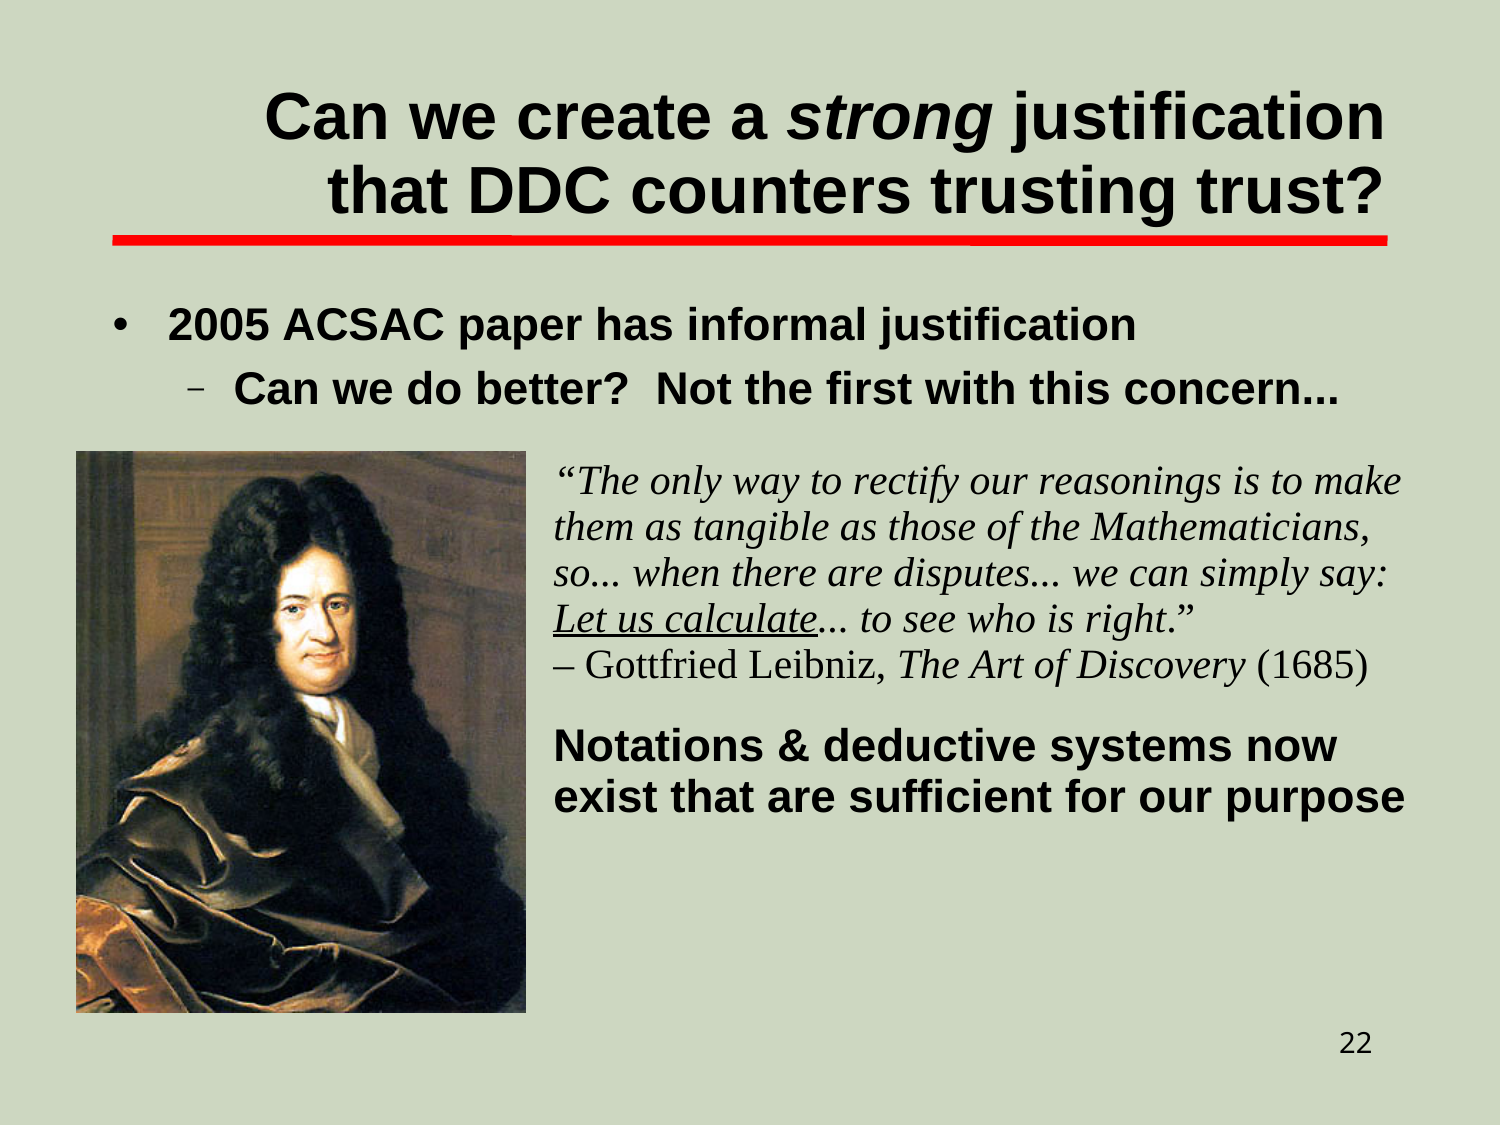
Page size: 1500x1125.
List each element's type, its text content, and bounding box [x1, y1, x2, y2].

list 2005 ACSAC paper has informal justification Can we do better? Not the first with this concern... [112, 299, 1387, 451]
text_box Notations & deductive systems now exist that are sufficient for our purpose [538, 713, 1439, 830]
title Can we create a strong justification that DDC counters trusting trust? [124, 80, 1387, 229]
text_box “The only way to rectify our reasonings is to make them as tangible as those of the Mathematicians, so... when there are disputes... we can simply say: Let us calculate... to see who is right.” – Gottfried Leibniz, The Art of Discovery (1685) [538, 450, 1439, 695]
picture [76, 451, 526, 1013]
